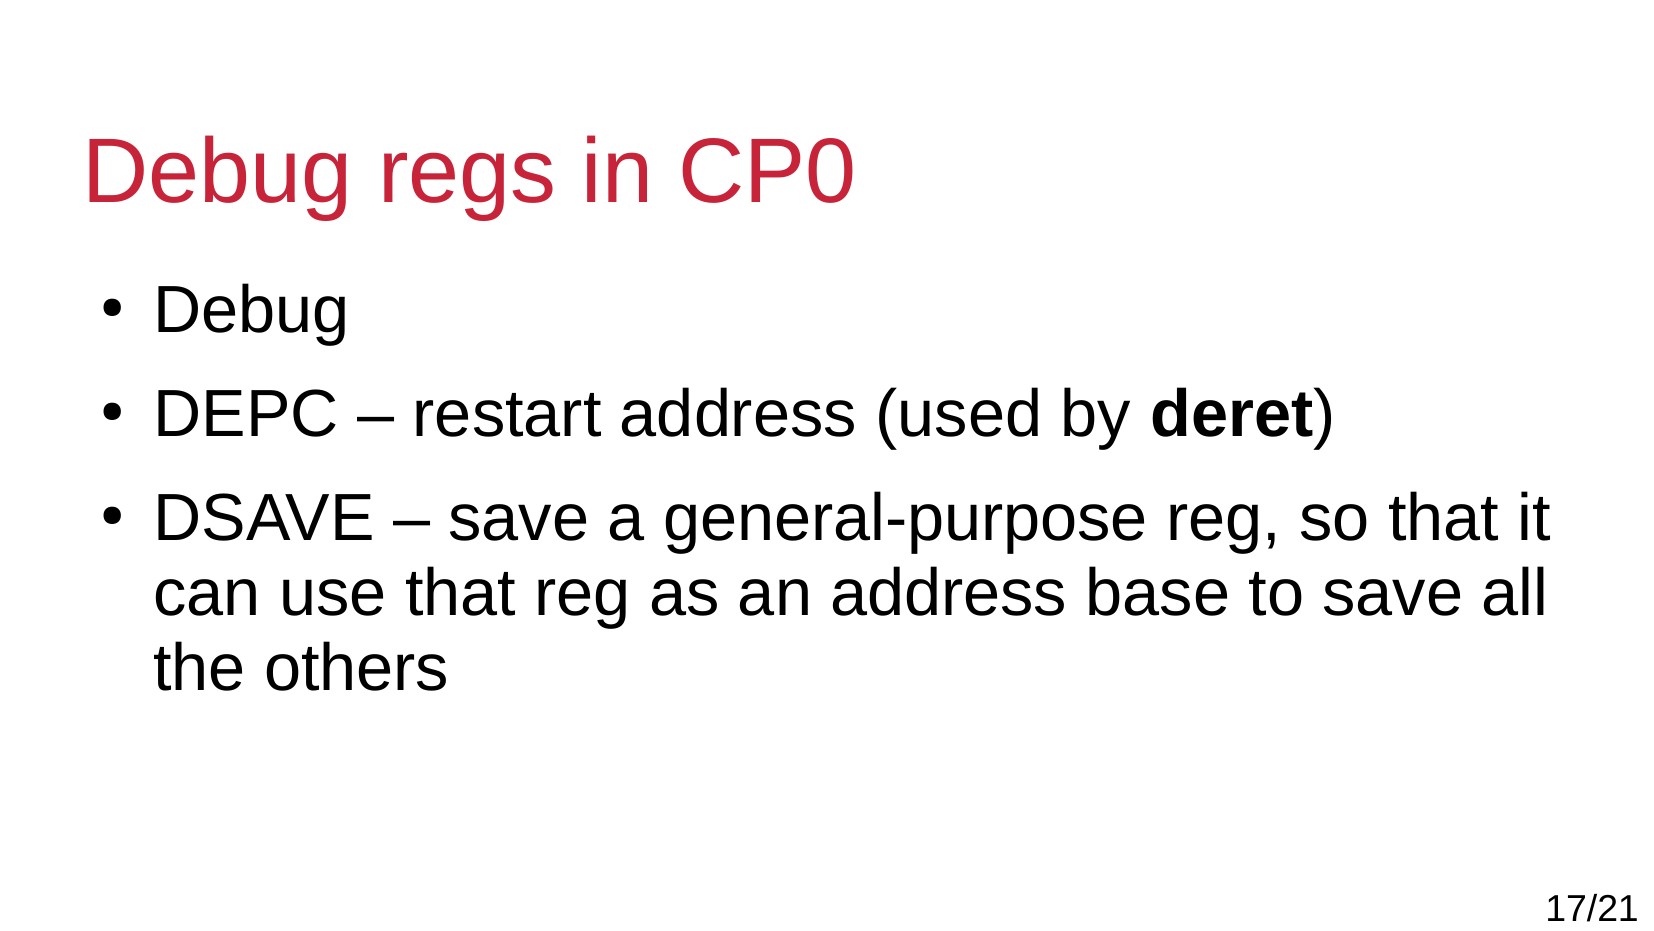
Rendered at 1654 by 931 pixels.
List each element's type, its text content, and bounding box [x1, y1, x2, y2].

list Debug DEPC – restart address (used by deret) DSAVE – save a general-purpose reg, so that it can use that reg as an address base to save all the others [82, 271, 1571, 758]
title Debug regs in CP0 [82, 92, 1571, 249]
